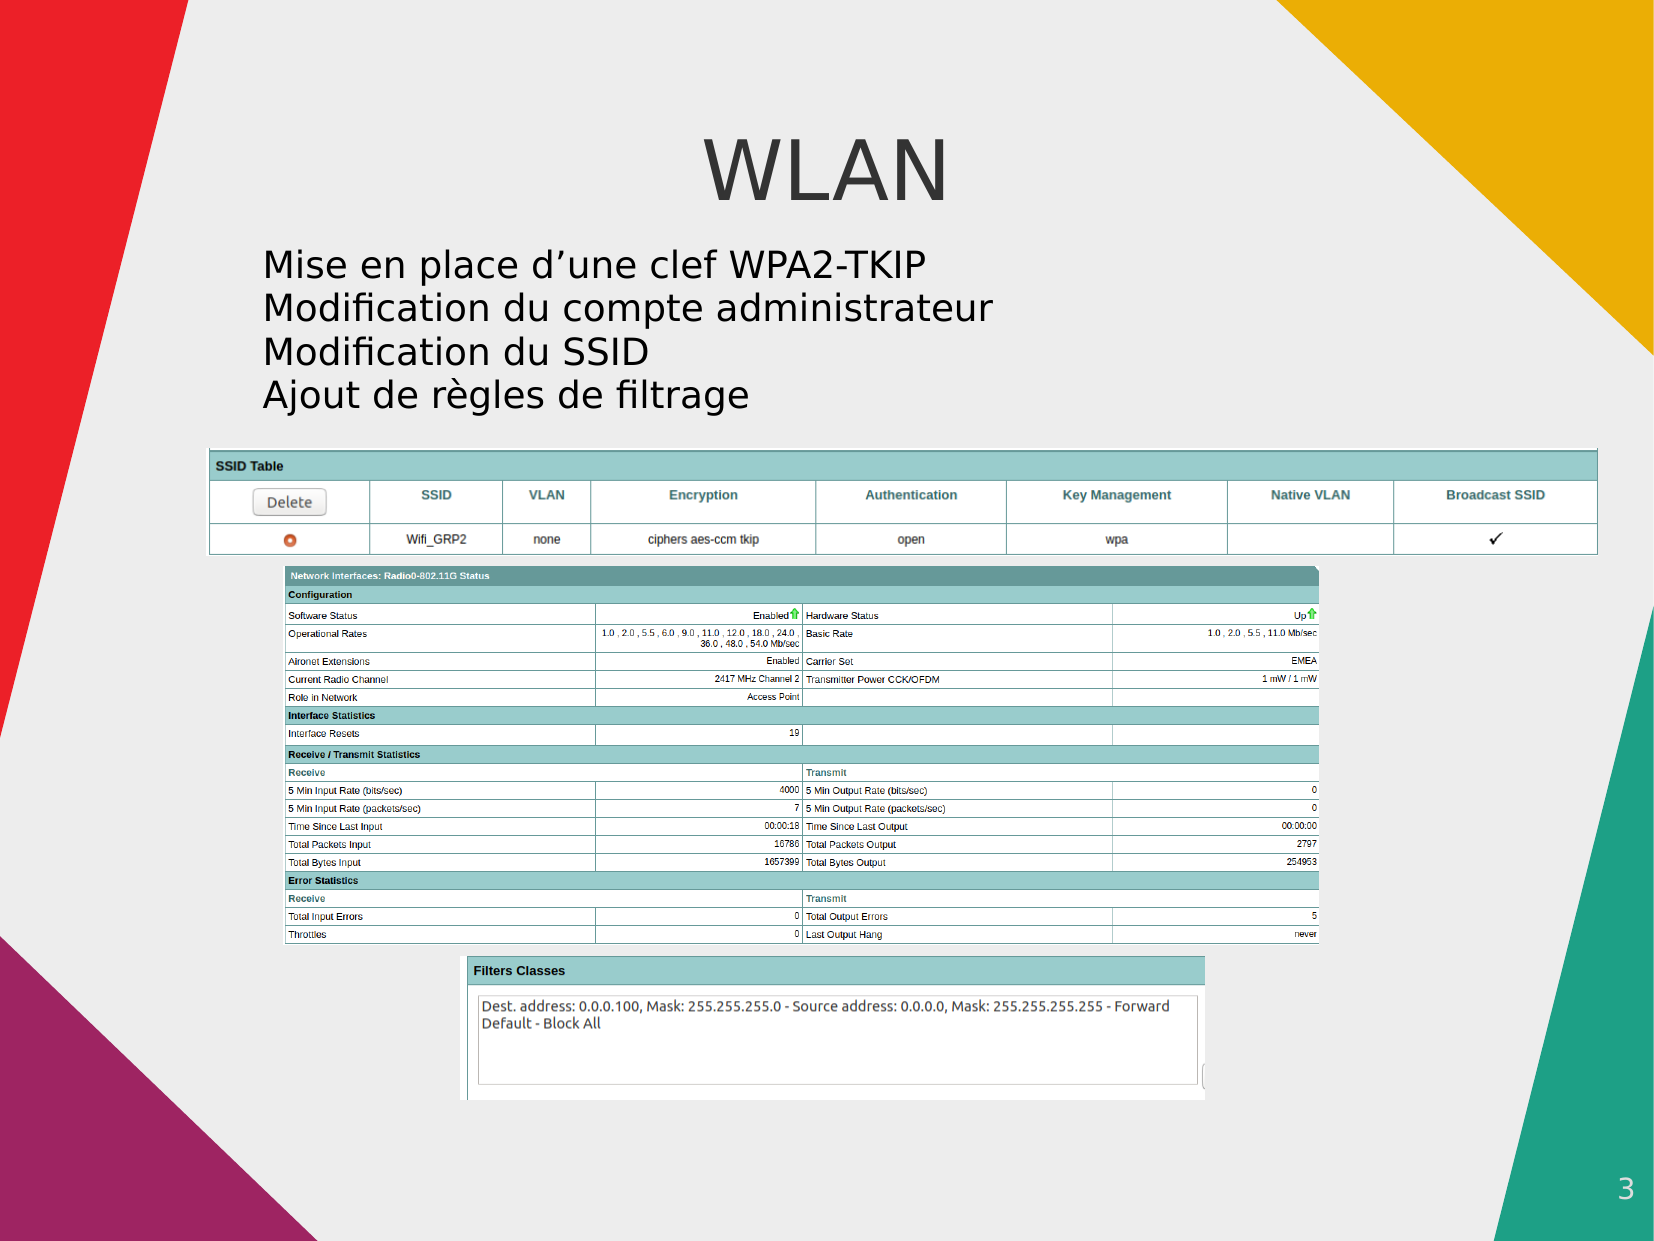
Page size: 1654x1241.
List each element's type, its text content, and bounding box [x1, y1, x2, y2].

picture [283, 566, 1319, 945]
title WLAN [114, 73, 1539, 271]
picture [206, 448, 1598, 556]
text_box Mise en place d’une clef WPA2-TKIP Modification du compte administrateur Modification du SSID Ajout de règles de filtrage [248, 236, 1359, 426]
picture [460, 956, 1205, 1100]
